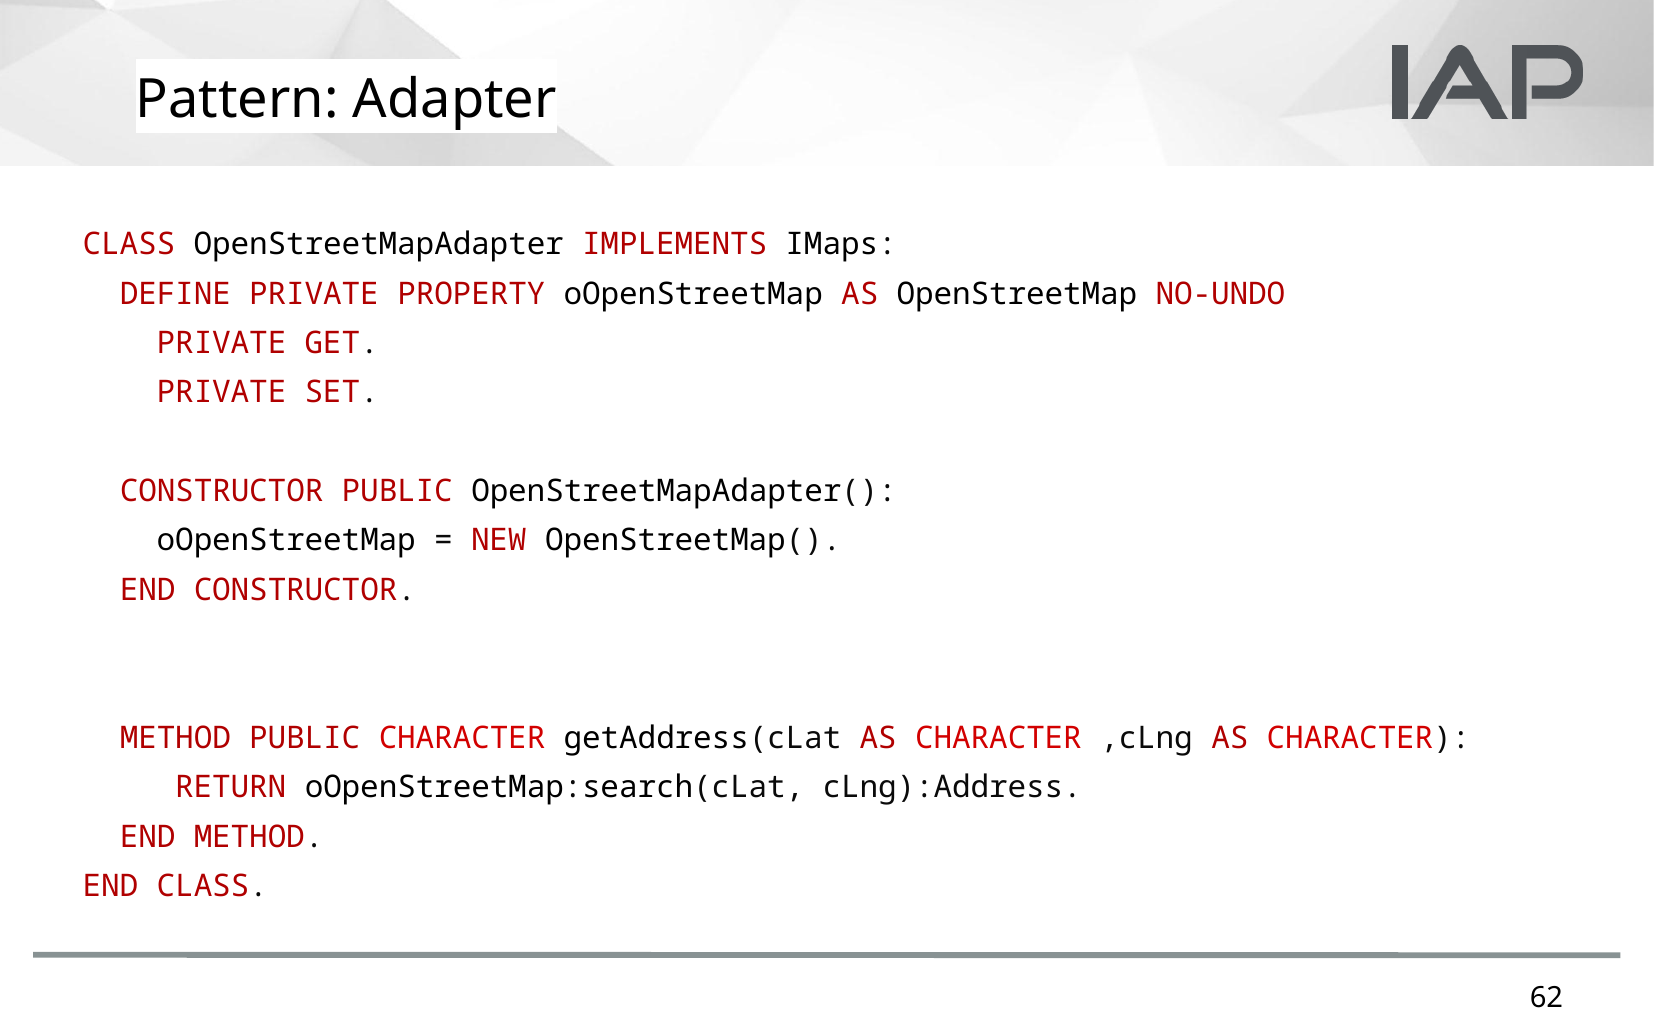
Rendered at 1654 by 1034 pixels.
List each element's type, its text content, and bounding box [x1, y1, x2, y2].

title Pattern: Adapter [135, 41, 1264, 152]
list CLASS OpenStreetMapAdapter IMPLEMENTS IMaps: DEFINE PRIVATE PROPERTY oOpenStreetMap AS OpenStreetMap NO-UNDO PRIVATE GET. PRIVATE SET. CONSTRUCTOR PUBLIC OpenStreetMapAdapter(): oOpenStreetMap = NEW OpenStreetMap(). END CONSTRUCTOR. METHOD PUBLIC CHARACTER getAddress(cLat AS CHARACTER ,cLng AS CHARACTER): RETURN oOpenStreetMap:search(cLat, cLng):Address. END METHOD. END CLASS. [82, 221, 1571, 916]
picture [0, 0, 1654, 166]
